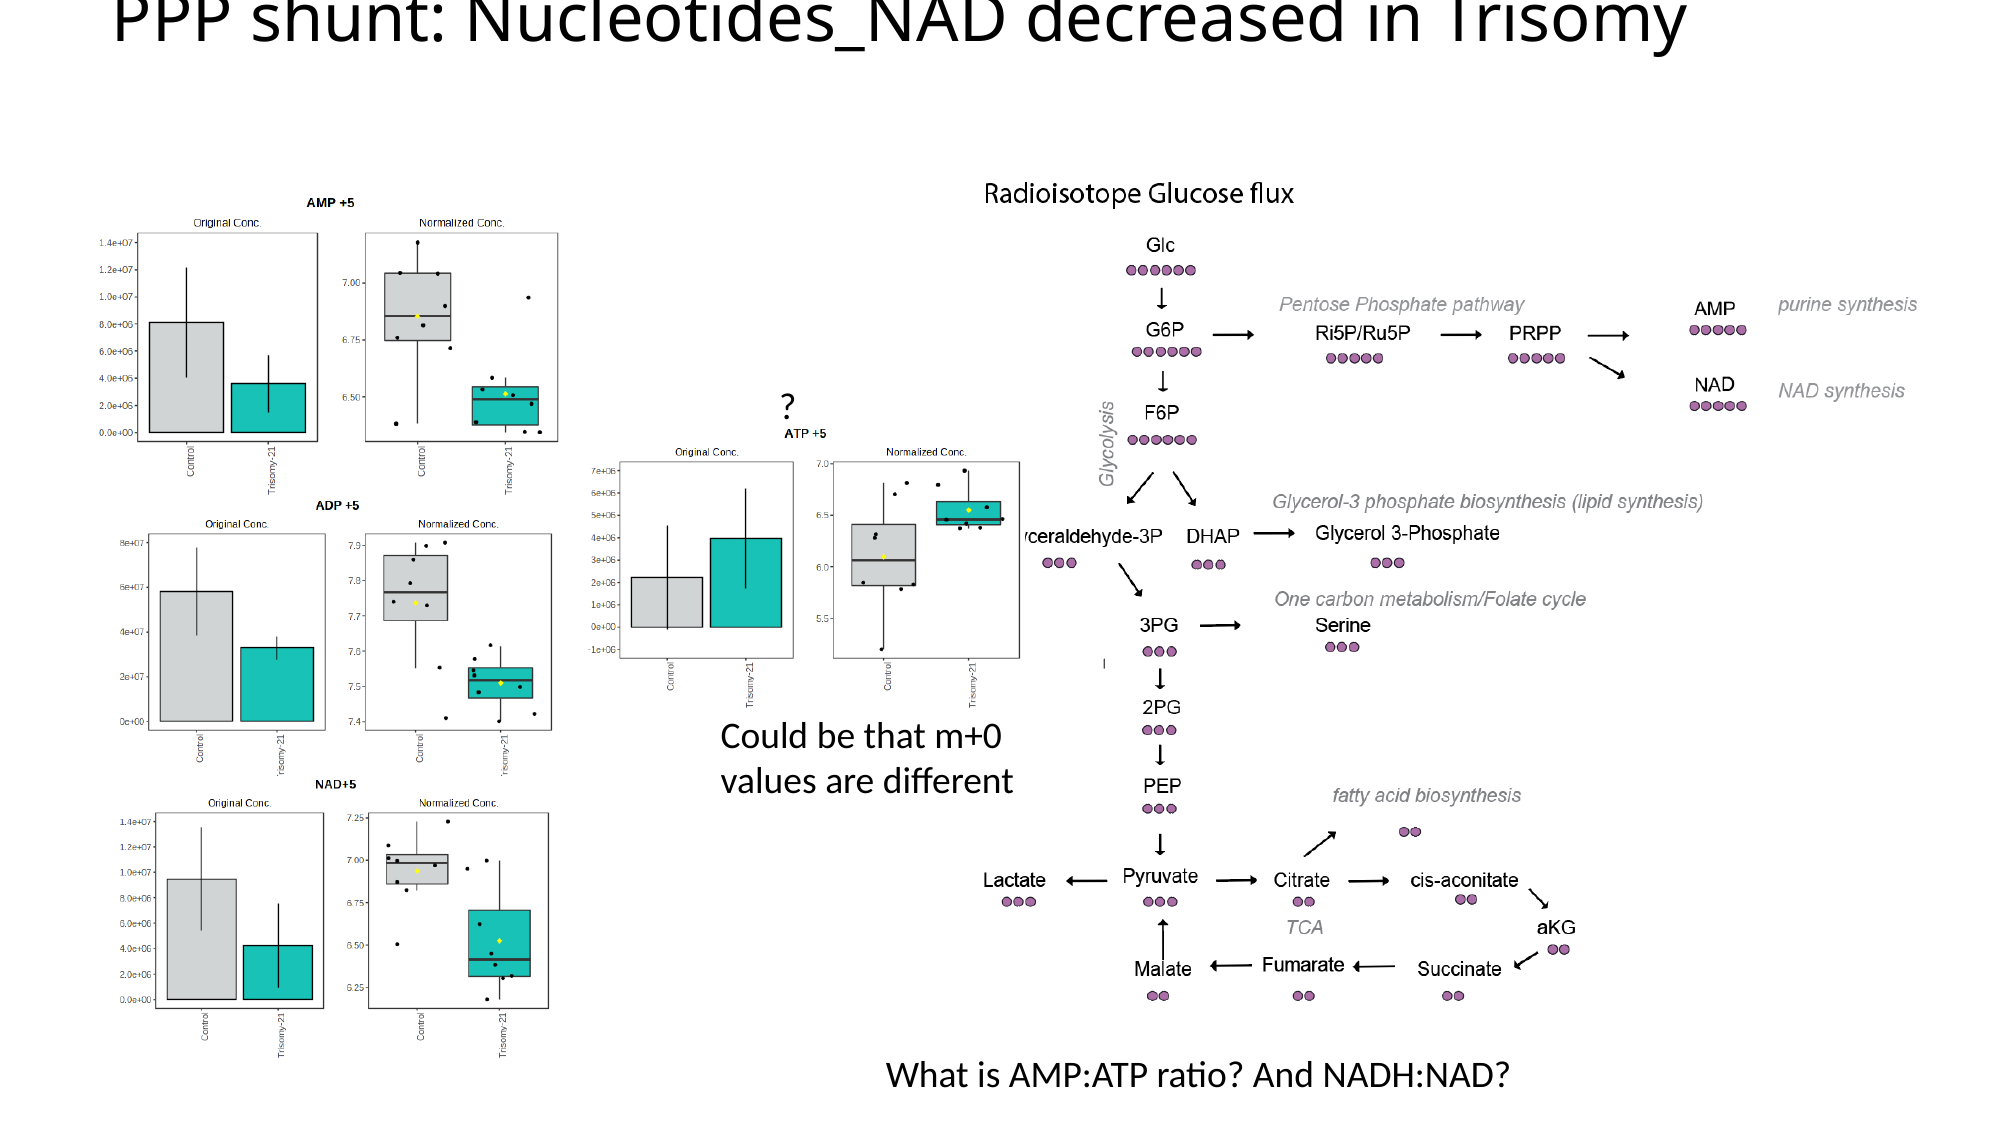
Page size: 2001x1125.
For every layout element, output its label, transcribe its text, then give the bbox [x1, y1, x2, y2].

title PPP shunt: Nucleotides_NAD decreased in Trisomy [96, 0, 1822, 195]
text_box Could be that m+0 values are different [705, 703, 1029, 809]
text_box ? [764, 374, 812, 435]
text_box What is AMP:ATP ratio? And NADH:NAD? [871, 1042, 1527, 1103]
picture [584, 149, 1966, 1038]
picture [95, 194, 564, 1061]
